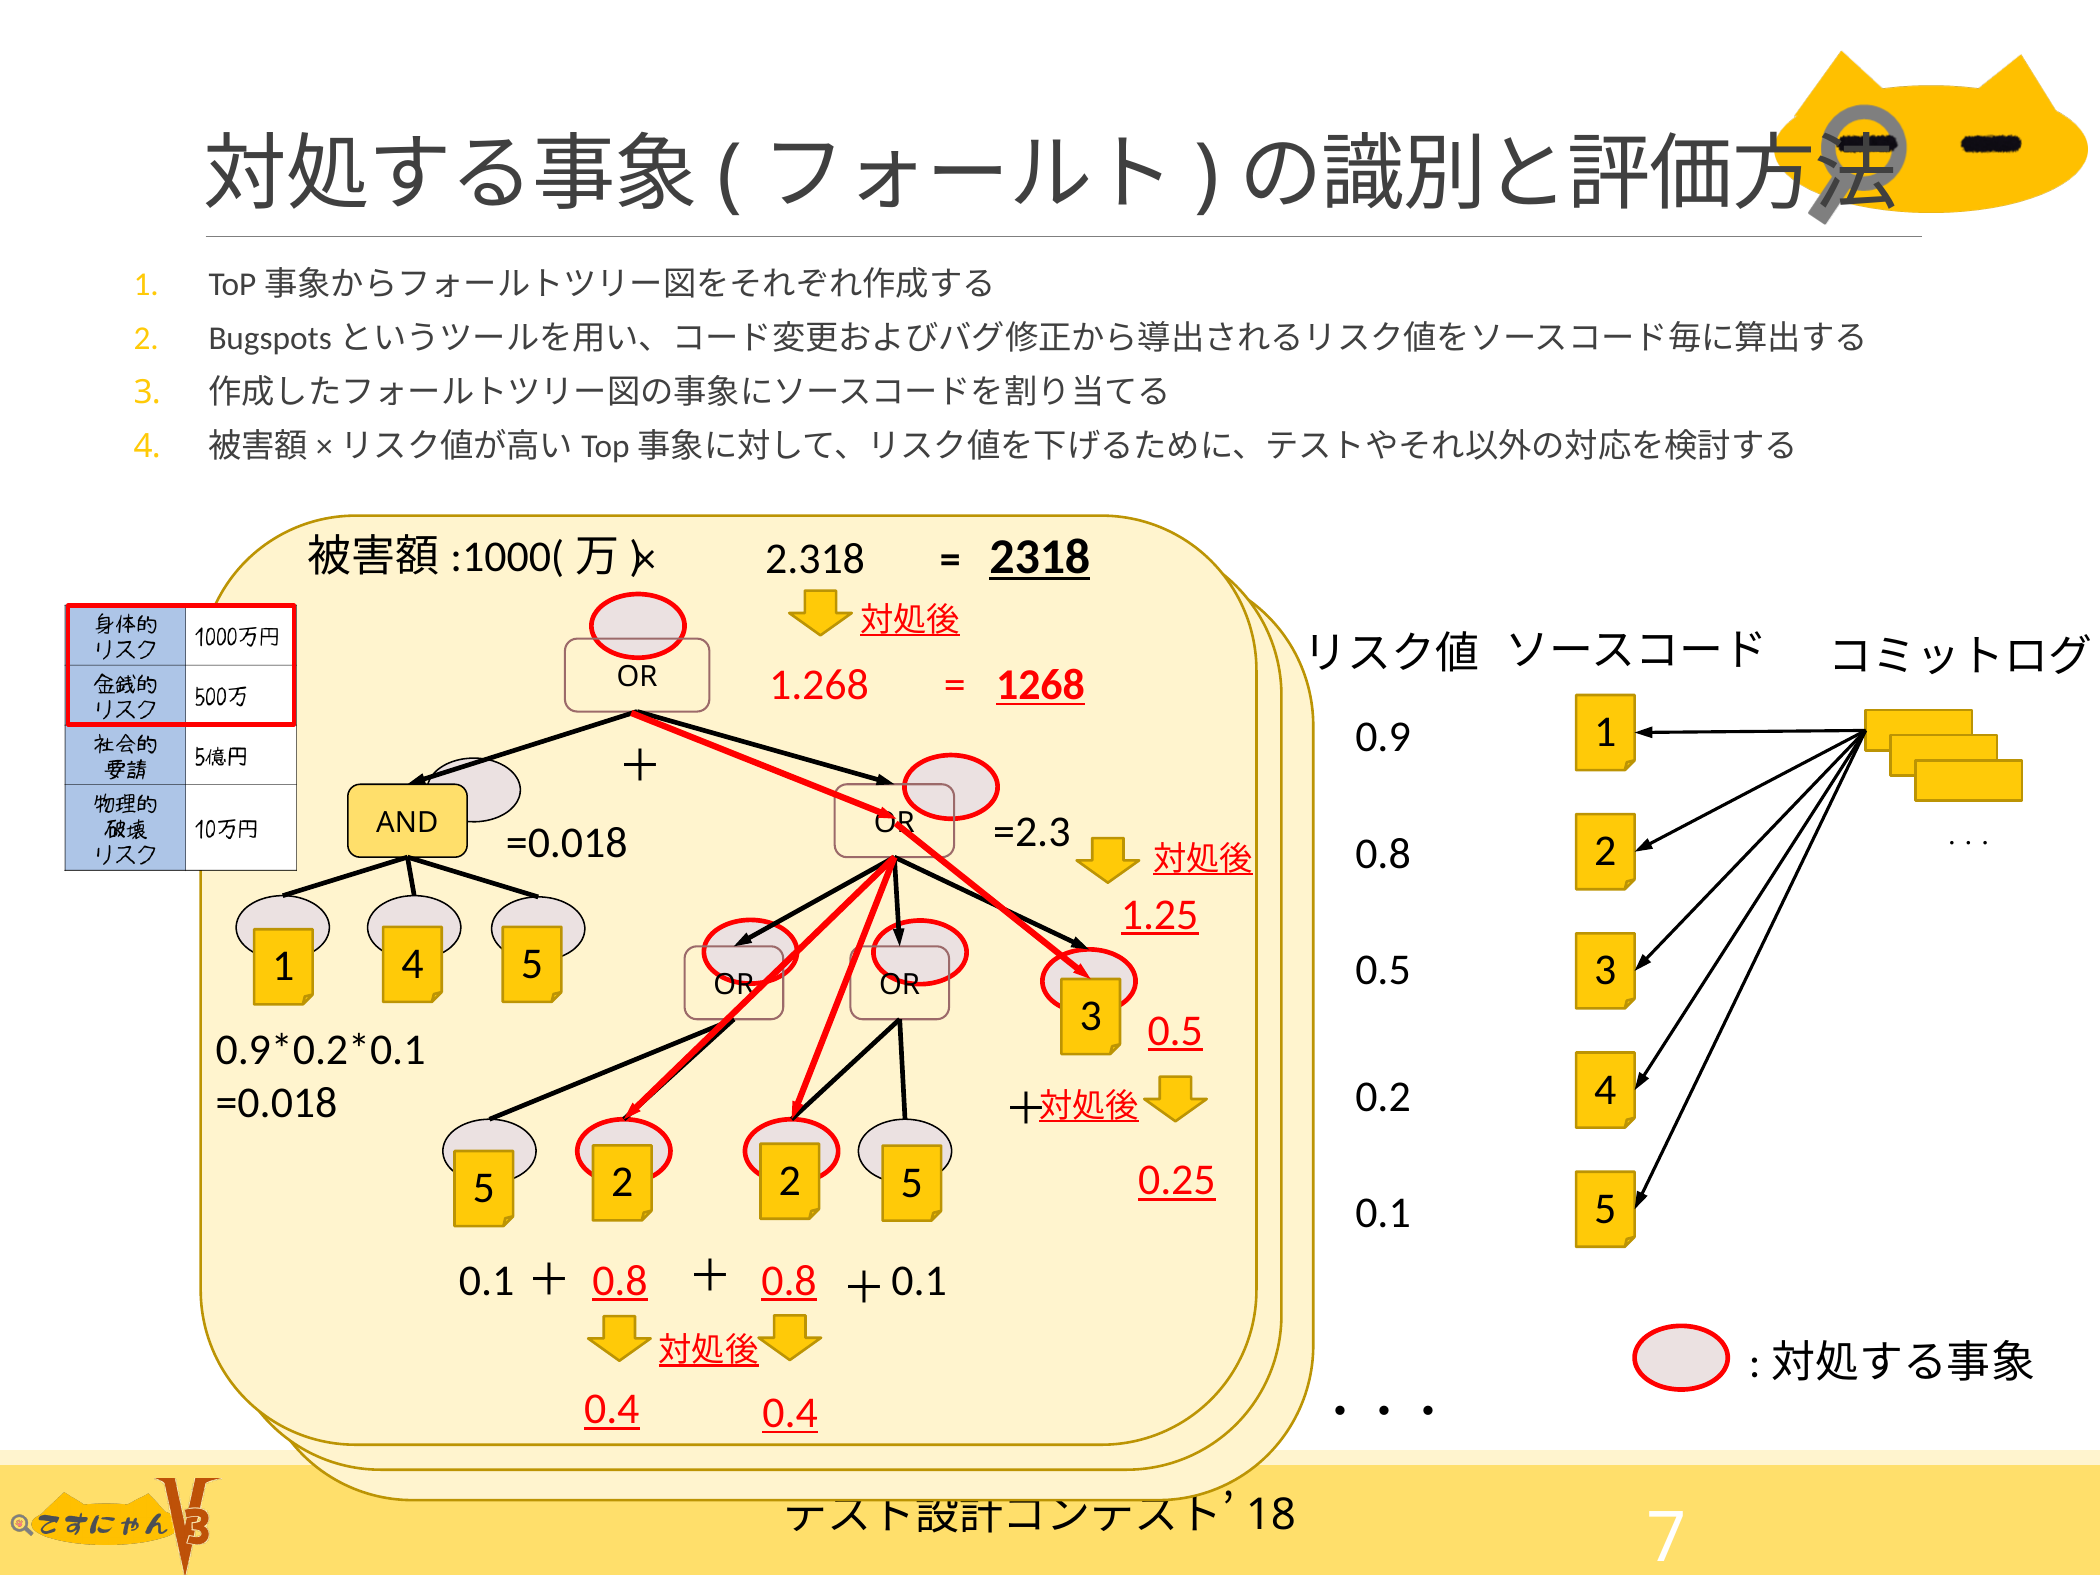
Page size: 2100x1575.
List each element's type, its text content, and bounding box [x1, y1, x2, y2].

text_box 0.8 [1340, 817, 1419, 878]
text_box 5 [1576, 1171, 1635, 1247]
text_box =2.3 [978, 794, 1076, 856]
text_box 対処後 [1138, 829, 1270, 886]
text_box ・・・ [1304, 1376, 1468, 1445]
text_box 1 [1576, 695, 1635, 771]
text_box 1 [254, 929, 313, 1005]
text_box [1866, 710, 2022, 801]
text_box ＋ [603, 729, 672, 791]
text_box リスク値 [1288, 616, 1471, 678]
text_box ＋ [989, 1073, 1058, 1134]
text_box 0.1 [1340, 1175, 1419, 1237]
text_box OR [741, 975, 749, 983]
text_box 0.8 [746, 1243, 825, 1305]
text_box ソースコード [1490, 613, 1749, 675]
text_box 7 [1630, 1483, 1943, 1568]
text_box 0.2 [1340, 1059, 1419, 1121]
text_box 0.4 [569, 1372, 656, 1442]
text_box 被害額:1000(万) [292, 519, 630, 589]
text_box 2 [760, 1143, 820, 1219]
text_box :対処する事象 [1733, 1325, 2043, 1395]
text_box [1634, 1325, 1728, 1390]
text_box OR [684, 946, 784, 1020]
title 対処する事象(フォールト)の識別と評価方法 [188, 32, 1922, 228]
text_box 5 [882, 1145, 942, 1221]
text_box 5 [502, 926, 562, 1002]
text_box ＋ [512, 1243, 581, 1305]
text_box 2 [592, 1145, 652, 1221]
text_box 0.5 [1132, 993, 1211, 1055]
text_box 対処後 [1024, 1076, 1156, 1132]
text_box × 2.318 = 2318 [619, 516, 1091, 592]
text_box 1.268 = 1268 [754, 648, 1084, 717]
text_box 5 [454, 1151, 514, 1227]
text_box [200, 516, 1314, 1501]
text_box OR [834, 798, 932, 858]
text_box OR [901, 813, 909, 821]
text_box 3 [1576, 933, 1635, 1009]
text_box =0.018 [490, 805, 627, 867]
text_box OR [564, 638, 710, 712]
text_box 対処後 [845, 590, 977, 647]
text_box OR [850, 946, 950, 1020]
text_box 4 [1576, 1052, 1635, 1128]
text_box OR [878, 818, 891, 830]
text_box 0.1 [443, 1243, 512, 1305]
text_box 0.1 [876, 1243, 955, 1305]
text_box 0.25 [1123, 1143, 1233, 1213]
text_box コミットログ [1813, 620, 2072, 681]
text_box 2 [1576, 814, 1635, 890]
text_box 3 [1061, 979, 1120, 1055]
text_box OR [836, 784, 955, 857]
text_box ToP事象からフォールトツリー図をそれぞれ作成する Bugspotsというツールを用い、コード変更およびバグ修正から導出されるリスク値をソースコード毎に算出する 作成したフォールトツリー図の事象にソースコードを割り当てる 被害額×リスク値が高いTop事象に対して、リスク値を下げるために、テストやそれ以外の対応を検討する [118, 265, 1989, 516]
text_box ・・・ [1928, 825, 2010, 861]
text_box 4 [383, 926, 442, 1002]
text_box 1.25 [1105, 877, 1216, 947]
text_box AND [347, 784, 468, 858]
text_box 対処後 [643, 1320, 776, 1377]
text_box ＋ [673, 1239, 742, 1300]
text_box 0.4 [747, 1376, 835, 1445]
picture [64, 602, 297, 879]
text_box 0.5 [1340, 933, 1419, 994]
text_box OR [734, 970, 784, 1020]
text_box 0.8 [581, 1243, 656, 1305]
text_box 0.9 [1340, 700, 1419, 761]
text_box ＋ [827, 1252, 897, 1314]
text_box 0.9*0.2*0.1 =0.018 [200, 1013, 413, 1120]
